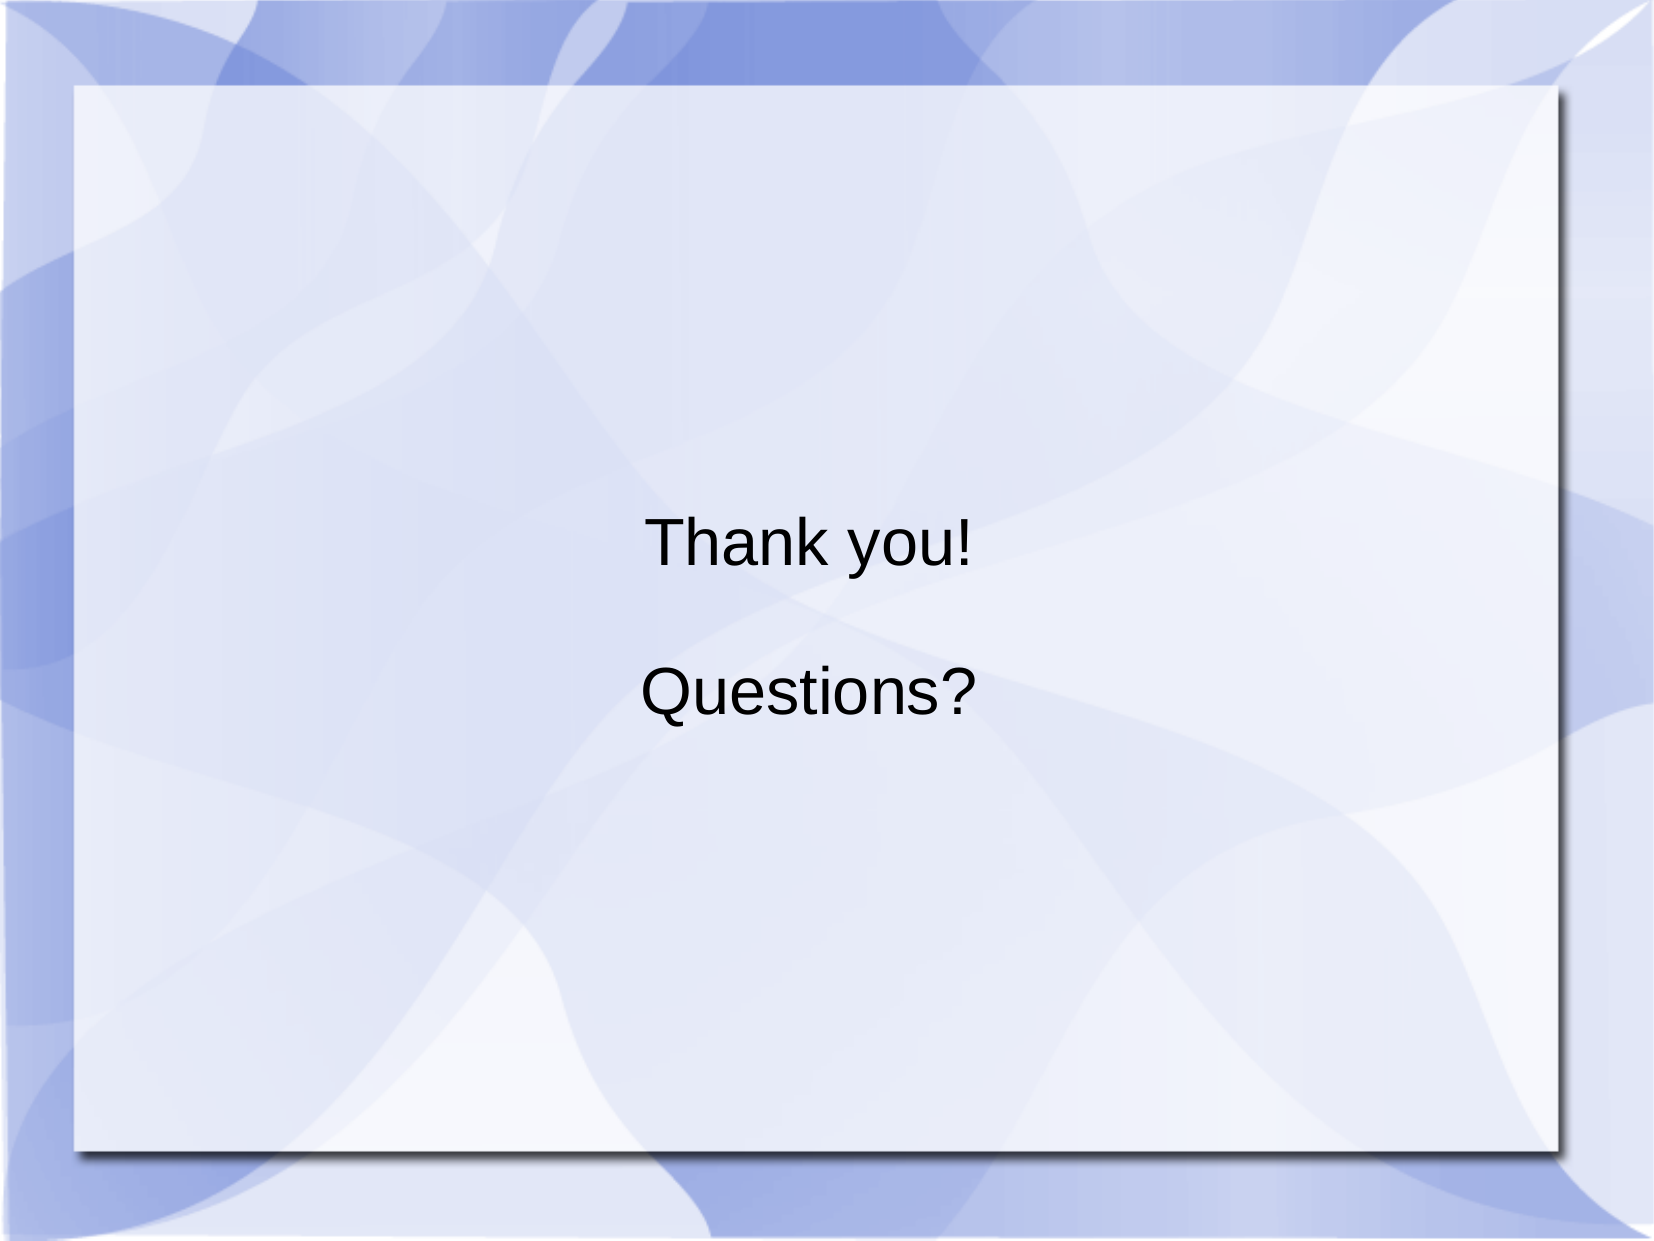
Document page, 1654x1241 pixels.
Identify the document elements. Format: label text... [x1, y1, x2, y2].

picture [0, 0, 1654, 1241]
subtitle Thank you! Questions? [82, 98, 1536, 1136]
